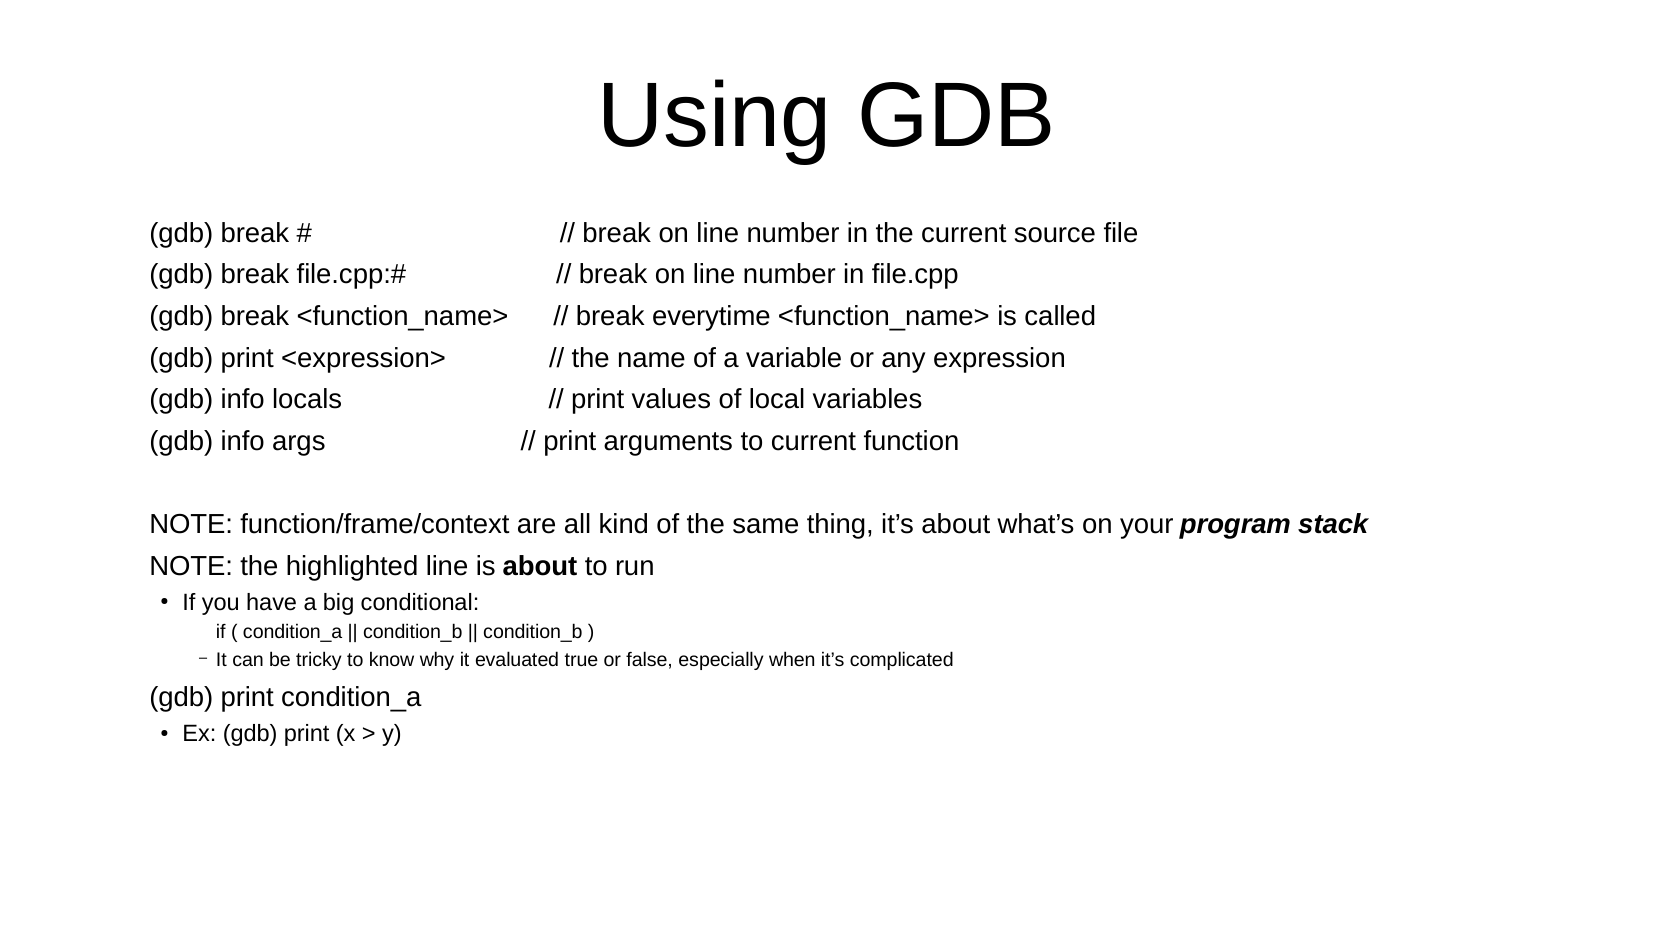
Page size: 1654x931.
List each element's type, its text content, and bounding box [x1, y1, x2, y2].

list (gdb) break # // break on line number in the current source file (gdb) break file.cpp:# // break on line number in file.cpp (gdb) break <function_name> // break everytime <function_name> is called (gdb) print <expression> // the name of a variable or any expression (gdb) info locals // print values of local variables (gdb) info args // print arguments to current function NOTE: function/frame/context are all kind of the same thing, it’s about what’s on your program stack NOTE: the highlighted line is about to run If you have a big conditional: if ( condition_a || condition_b || condition_b ) It can be tricky to know why it evaluated true or false, especially when it’s complicated (gdb) print condition_a Ex: (gdb) print (x > y) [82, 217, 1571, 758]
title Using GDB [82, 37, 1571, 193]
